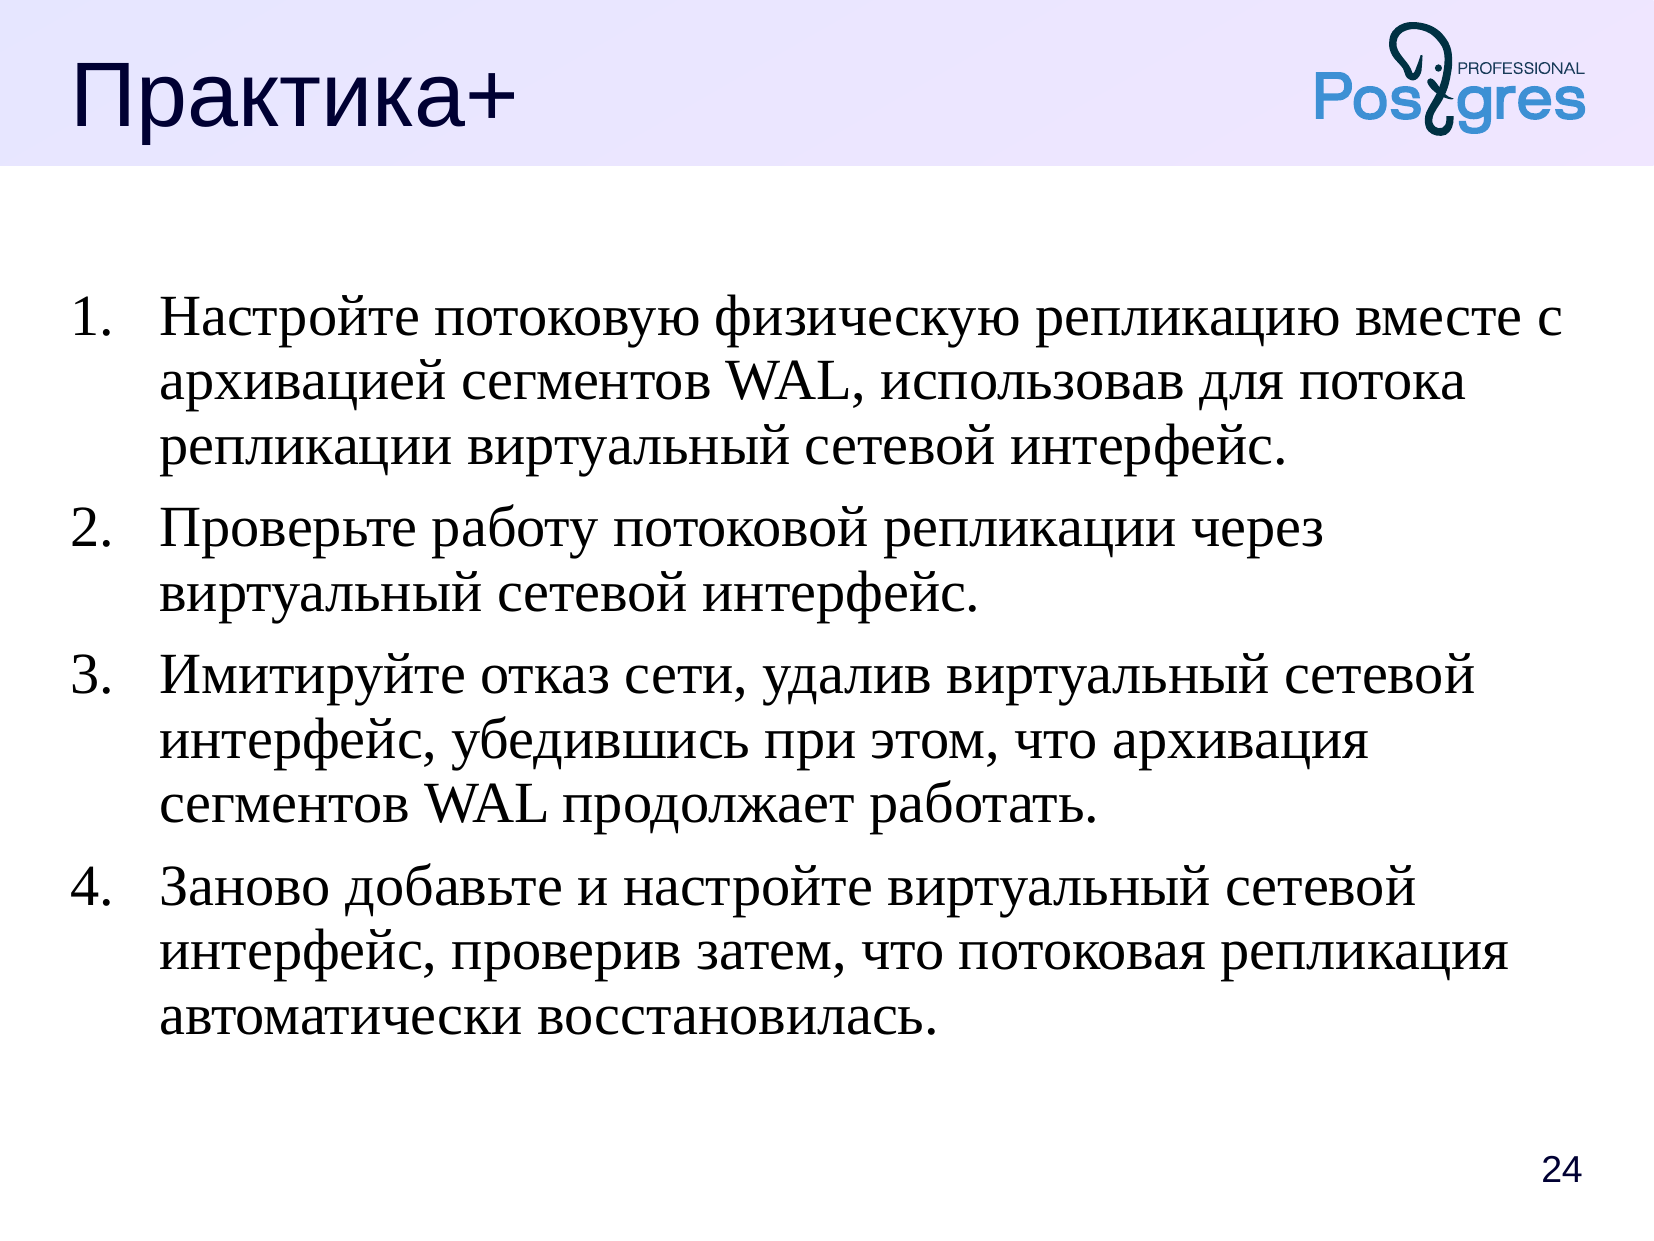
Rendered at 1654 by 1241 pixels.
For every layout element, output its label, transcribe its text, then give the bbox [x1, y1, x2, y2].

list Настройте потоковую физическую репликацию вместе с архивацией сегментов WAL, использовав для потока репликации виртуальный сетевой интерфейс. Проверьте работу потоковой репликации через виртуальный сетевой интерфейс. Имитируйте отказ сети, удалив виртуальный сетевой интерфейс, убедившись при этом, что архивация сегментов WAL продолжает работать. Заново добавьте и настройте виртуальный сетевой интерфейс, проверив затем, что потоковая репликация автоматически восстановилась. [70, 283, 1583, 1134]
title Практика+ [70, 43, 1241, 147]
